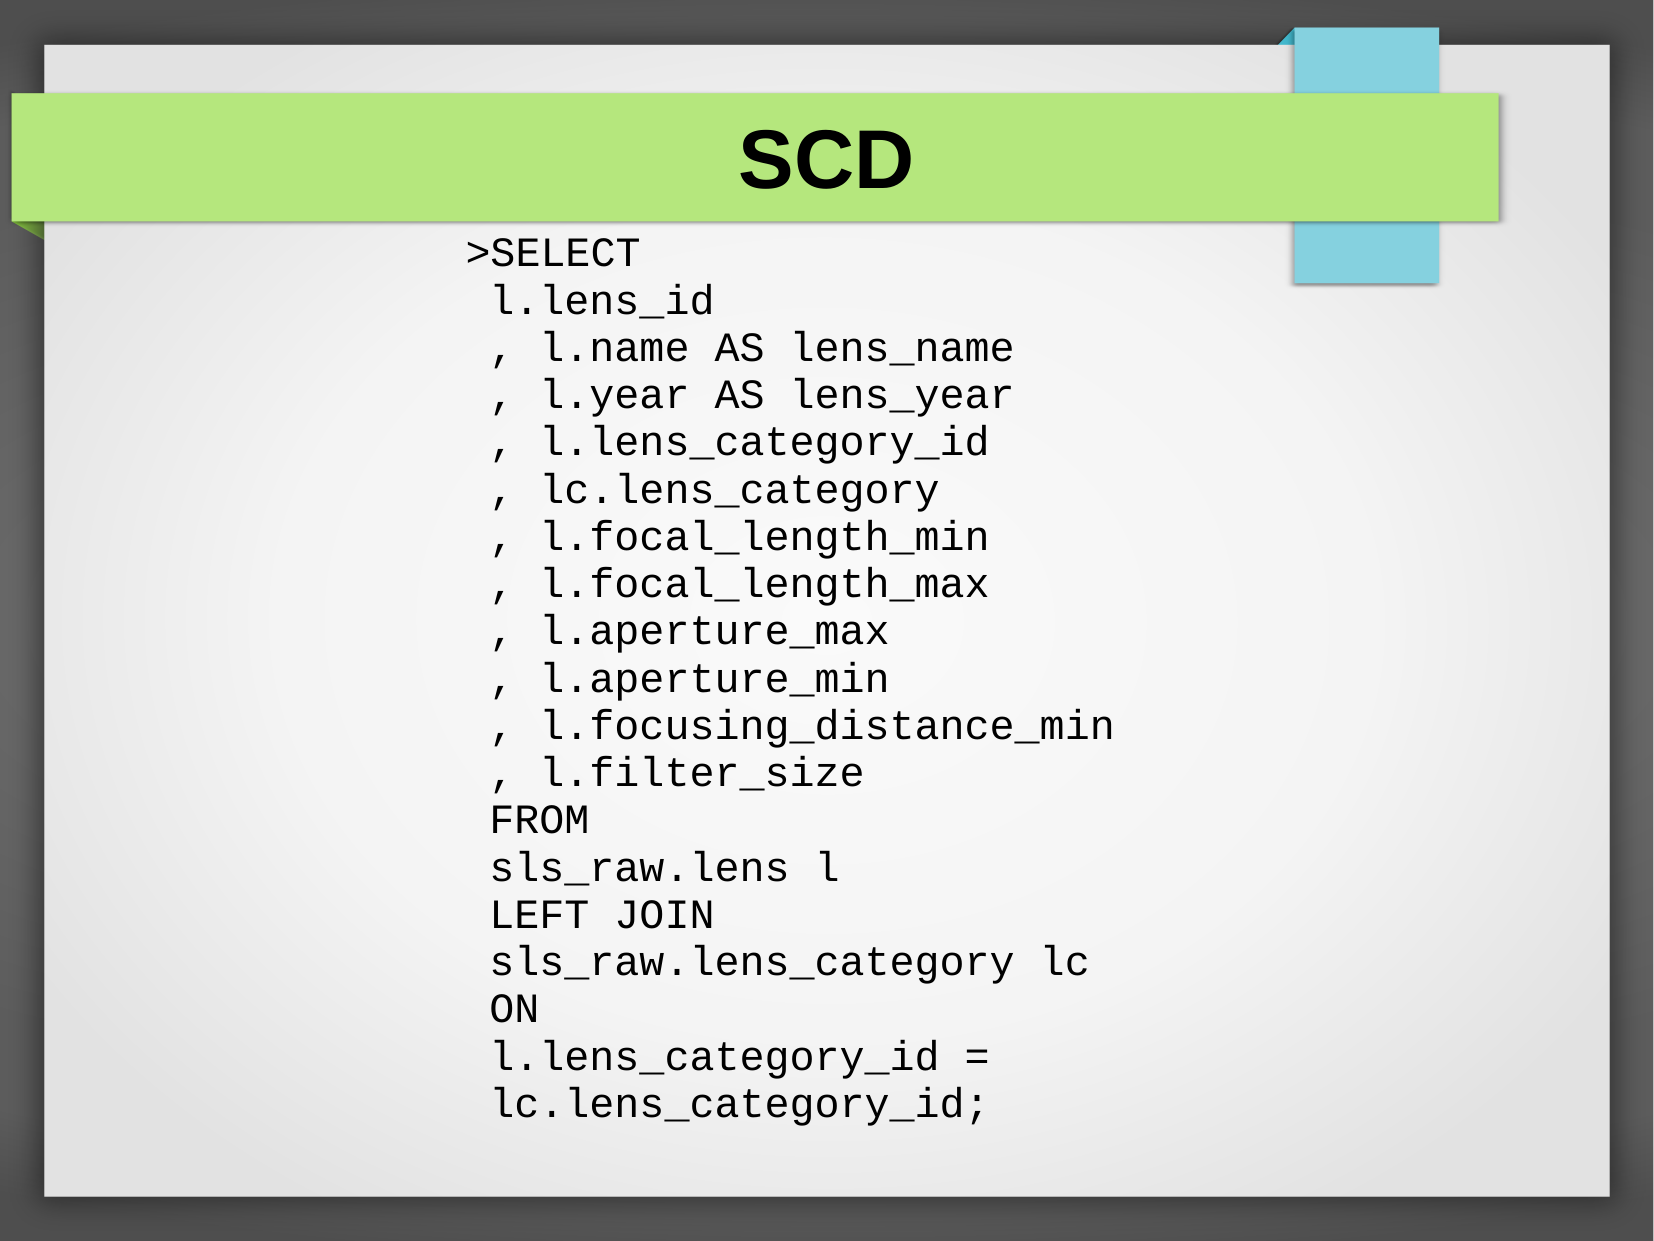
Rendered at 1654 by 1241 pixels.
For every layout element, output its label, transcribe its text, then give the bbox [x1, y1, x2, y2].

text_box >SELECT l.lens_id , l.name AS lens_name , l.year AS lens_year , l.lens_category_id , lc.lens_category , l.focal_length_min , l.focal_length_max , l.aperture_max , l.aperture_min , l.focusing_distance_min , l.filter_size FROM sls_raw.lens l LEFT JOIN sls_raw.lens_category lc ON l.lens_category_id = lc.lens_category_id; [400, 224, 1303, 1148]
title SCD [70, 106, 1583, 213]
picture [0, 0, 1654, 1241]
